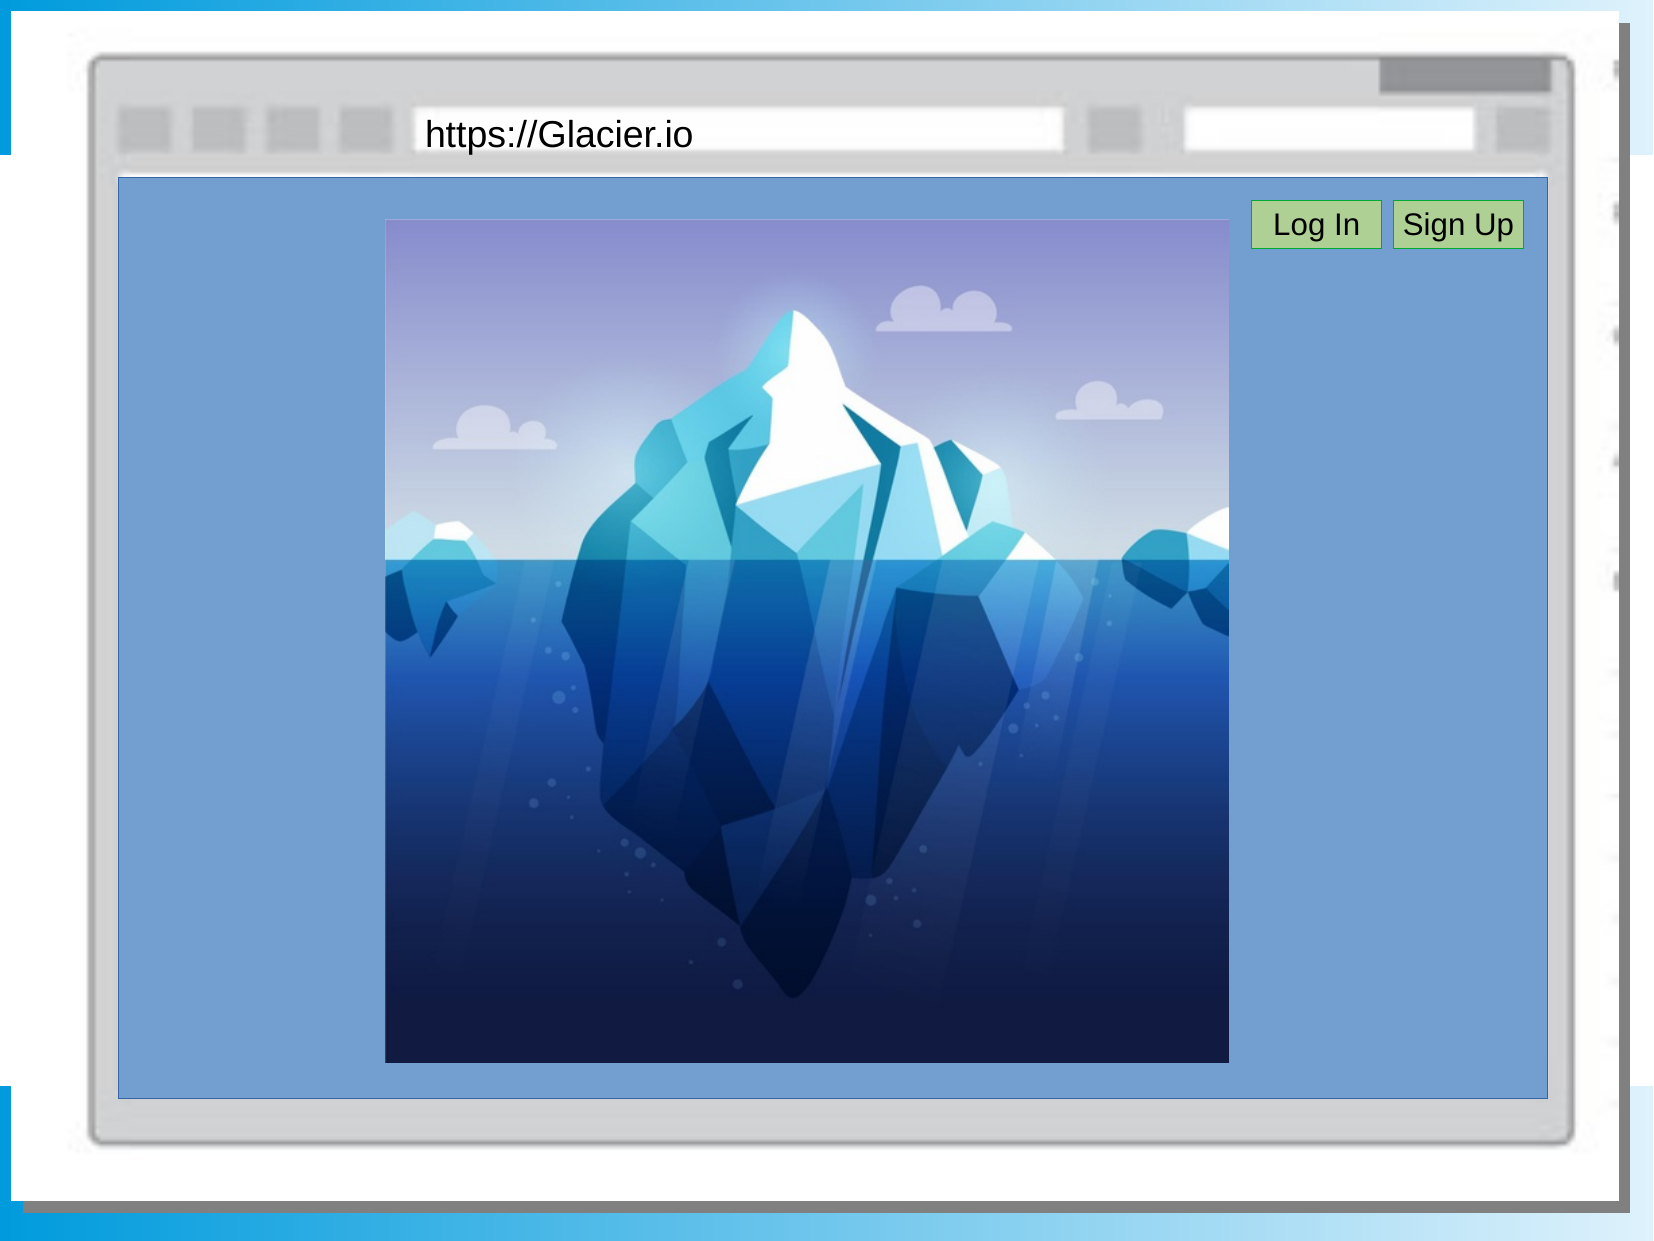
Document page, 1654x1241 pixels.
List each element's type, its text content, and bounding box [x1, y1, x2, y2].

text_box https://Glacier.io [410, 106, 709, 164]
picture [11, 0, 1619, 1202]
text_box Sign Up [1393, 200, 1524, 249]
text_box [118, 177, 1548, 1099]
text_box Log In [1251, 200, 1382, 249]
